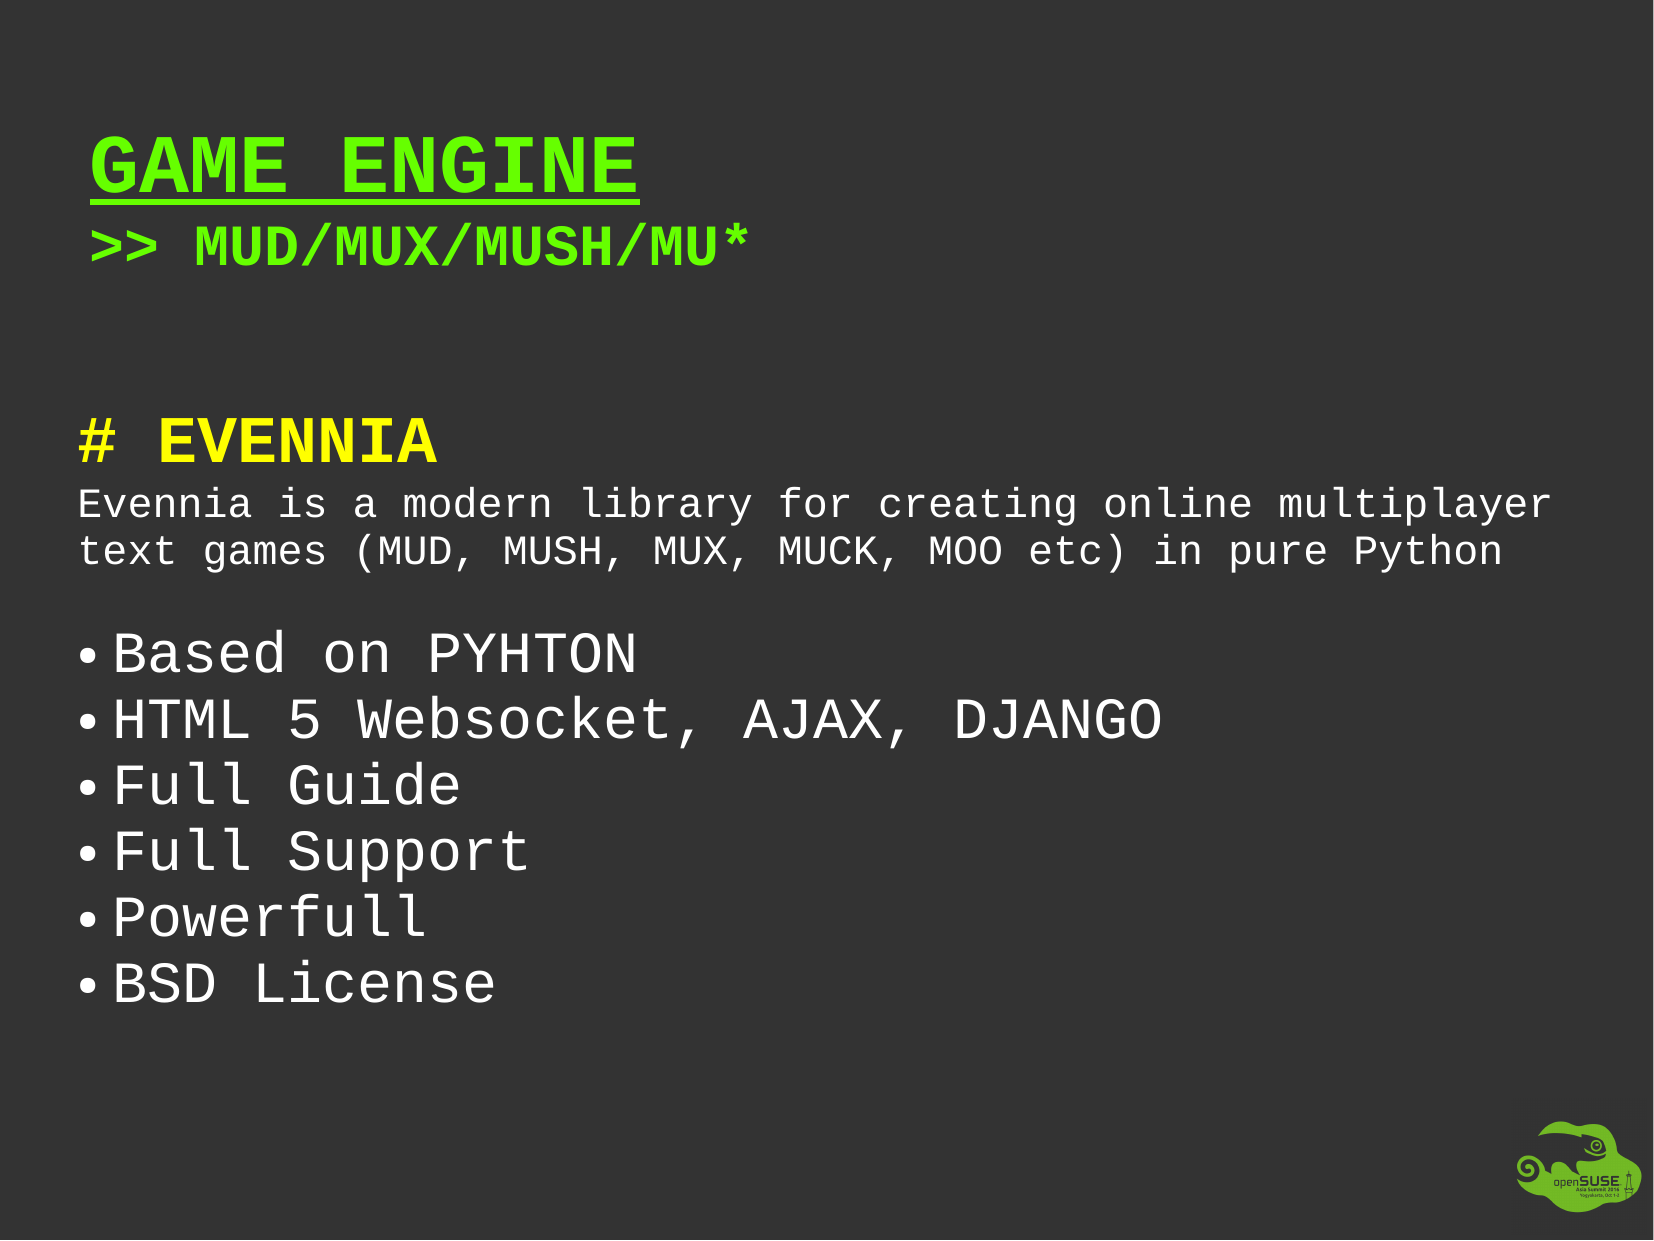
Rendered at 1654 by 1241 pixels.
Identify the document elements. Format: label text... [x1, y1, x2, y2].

text_box # EVENNIA Evennia is a modern library for creating online multiplayer text games (MUD, MUSH, MUX, MUCK, MOO etc) in pure Python Based on PYHTON HTML 5 Websocket, AJAX, DJANGO Full Guide Full Support Powerfull BSD License [62, 399, 1618, 1028]
text_box GAME ENGINE >> MUD/MUX/MUSH/MU* [75, 115, 1426, 399]
picture [1511, 1098, 1647, 1235]
